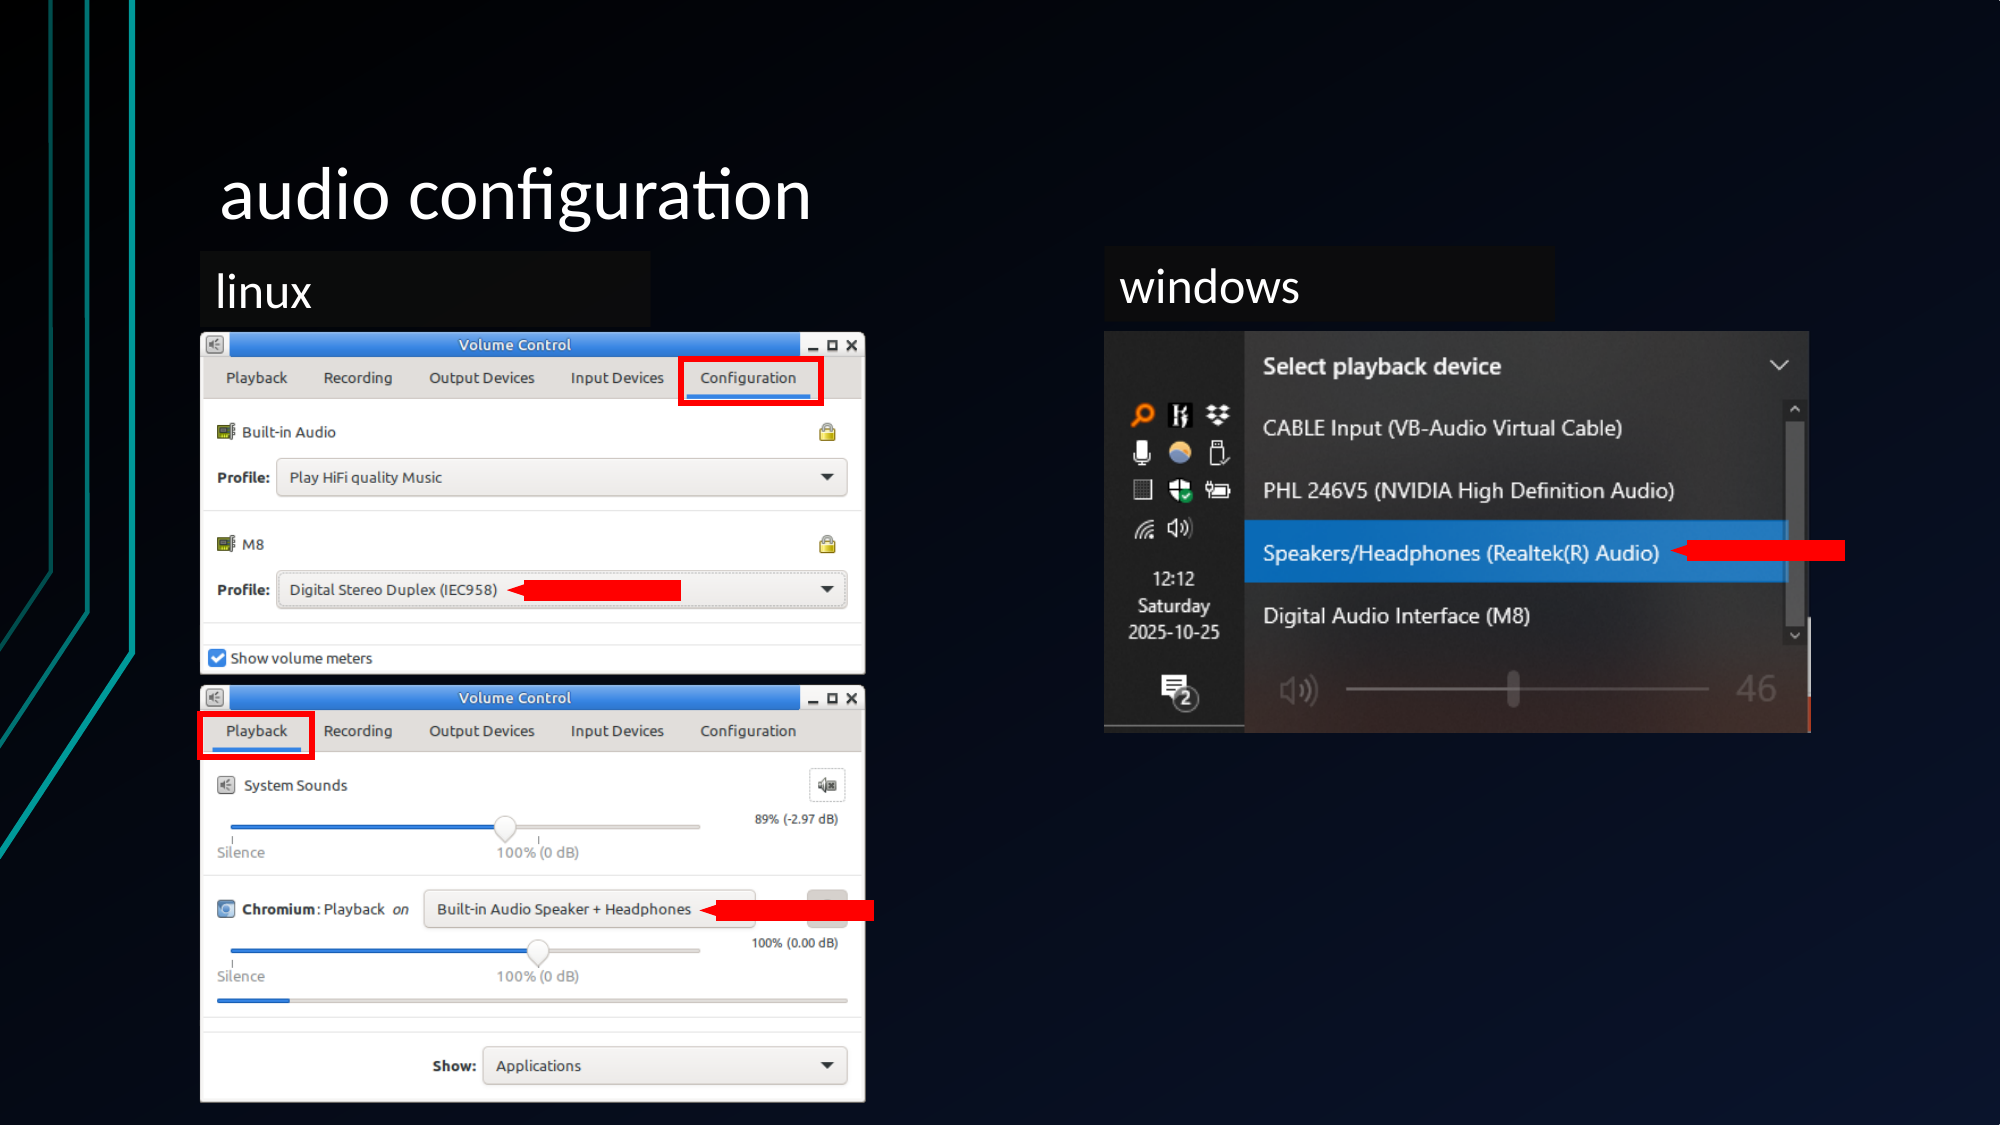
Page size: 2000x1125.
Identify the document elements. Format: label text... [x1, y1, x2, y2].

picture [1104, 331, 1811, 733]
text_box linux [199, 251, 651, 327]
picture [199, 684, 866, 1103]
picture [199, 331, 866, 676]
picture [203, 717, 309, 754]
text_box windows [1104, 245, 1555, 322]
title audio configuration [199, 45, 1900, 246]
